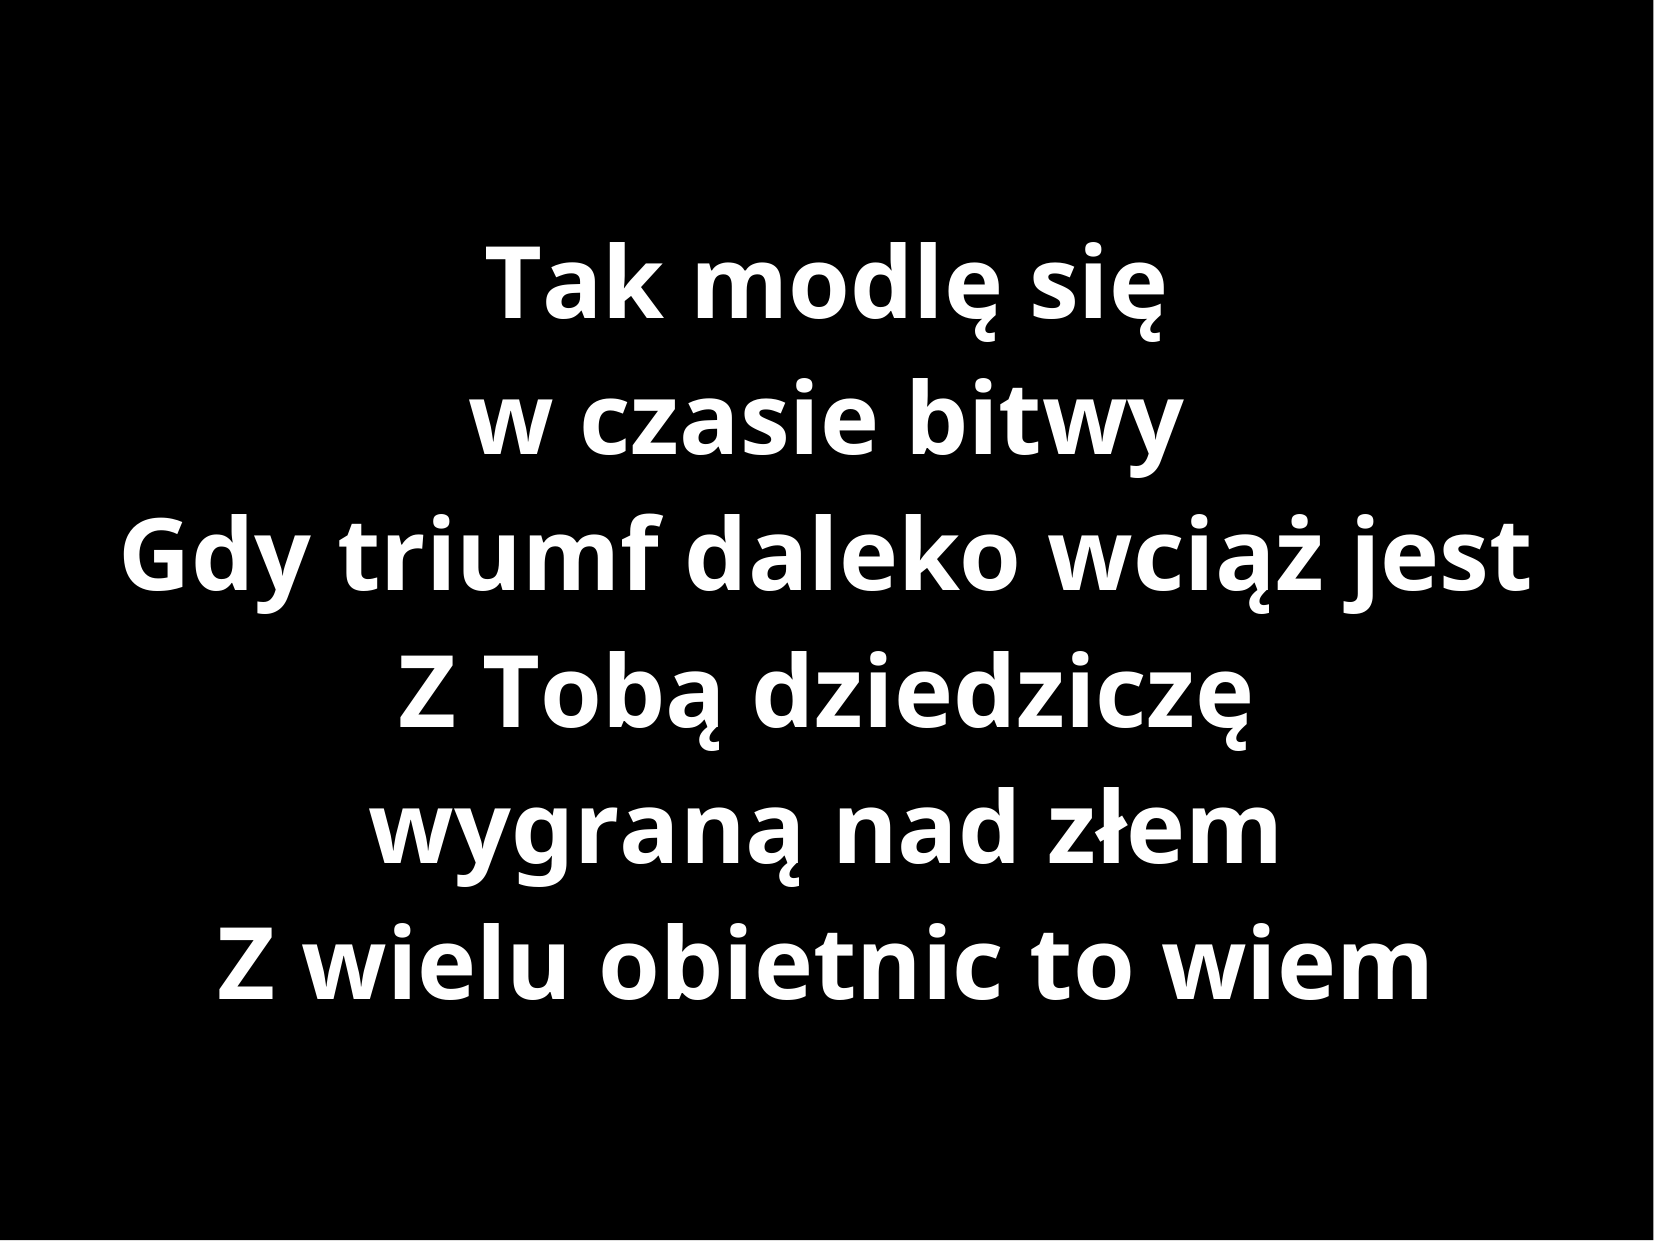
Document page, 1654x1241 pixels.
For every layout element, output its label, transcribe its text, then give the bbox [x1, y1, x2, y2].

title Tak modlę się w czasie bitwy Gdy triumf daleko wciąż jest Z Tobą dziedziczę wygraną nad złem Z wielu obietnic to wiem [0, 0, 1654, 1241]
